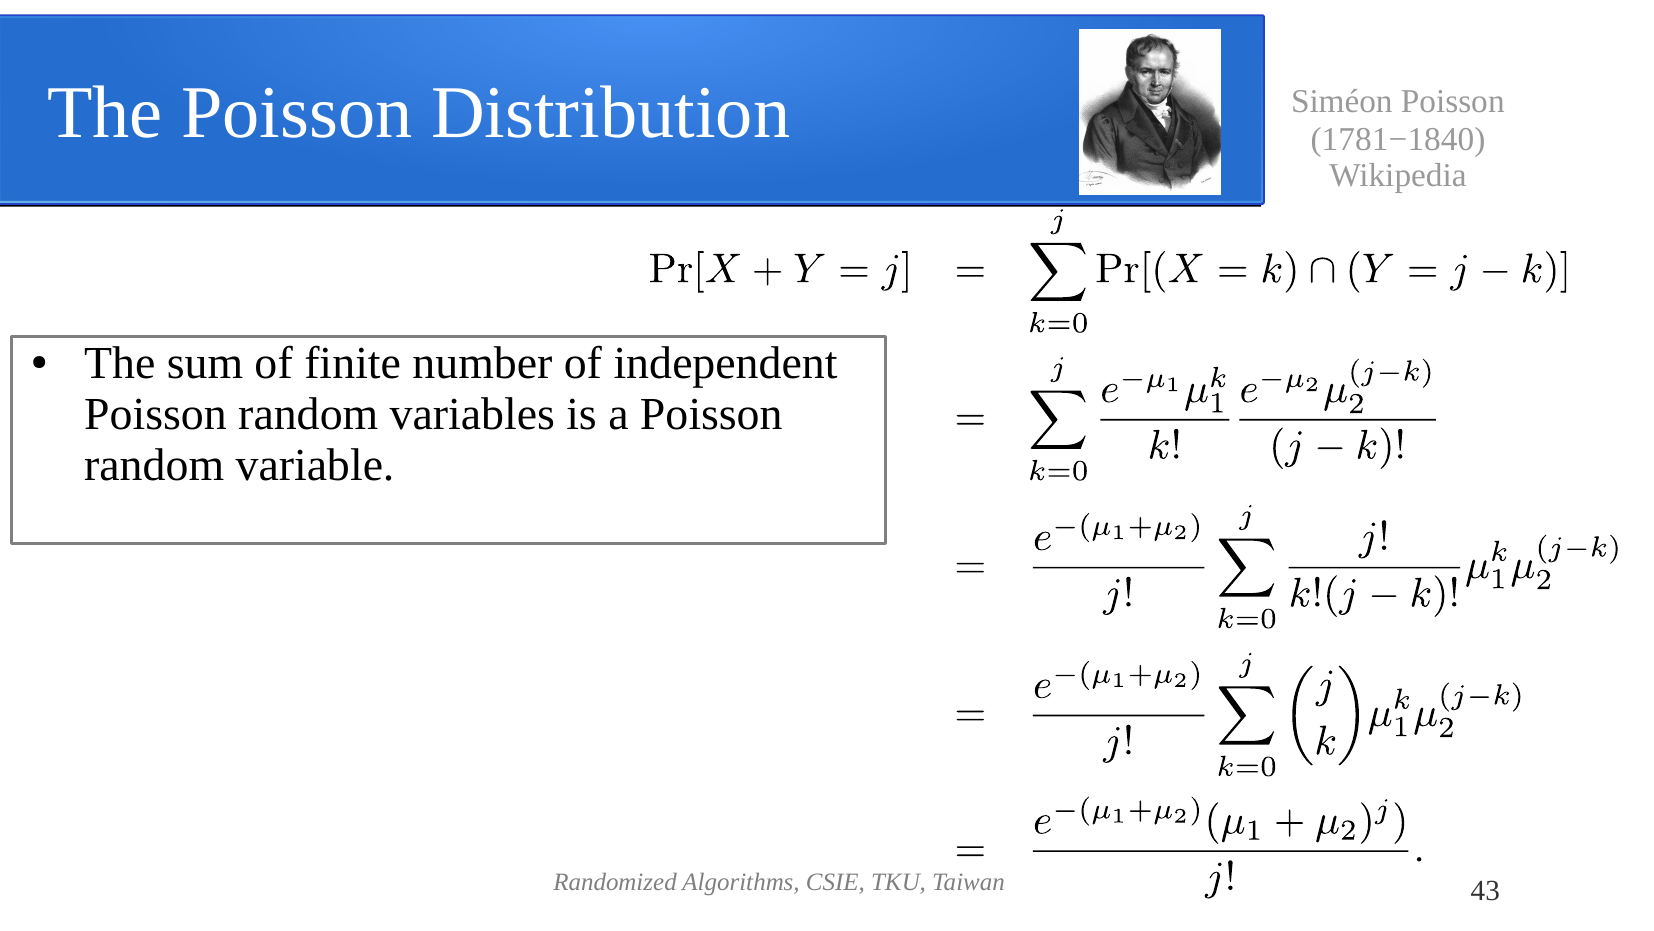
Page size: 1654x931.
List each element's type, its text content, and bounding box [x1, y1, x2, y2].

picture [647, 207, 1620, 901]
list The sum of finite number of independent Poisson random variables is a Poisson random variable. [11, 336, 647, 544]
title The Poisson Distribution [47, 35, 1079, 189]
picture [1079, 29, 1221, 195]
text_box Siméon Poisson (1781−1840) Wikipedia [1242, 75, 1554, 202]
